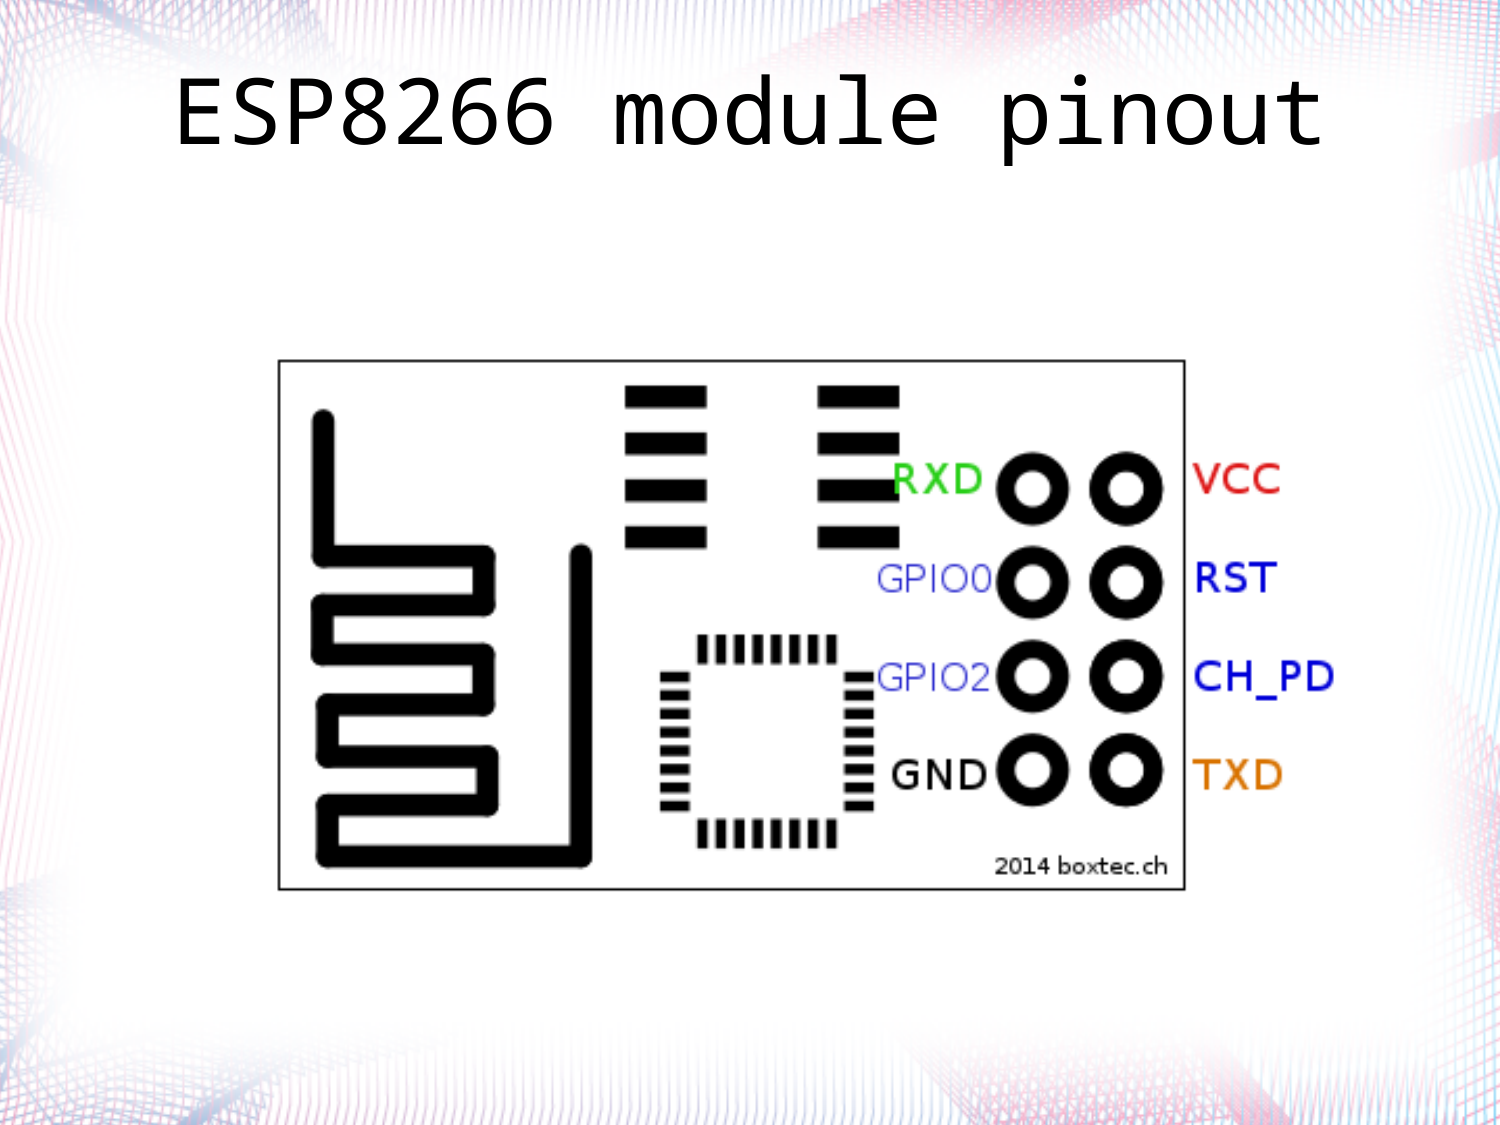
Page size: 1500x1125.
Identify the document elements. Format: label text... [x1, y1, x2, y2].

picture [0, 0, 1500, 1125]
title ESP8266 module pinout [75, 45, 1425, 233]
